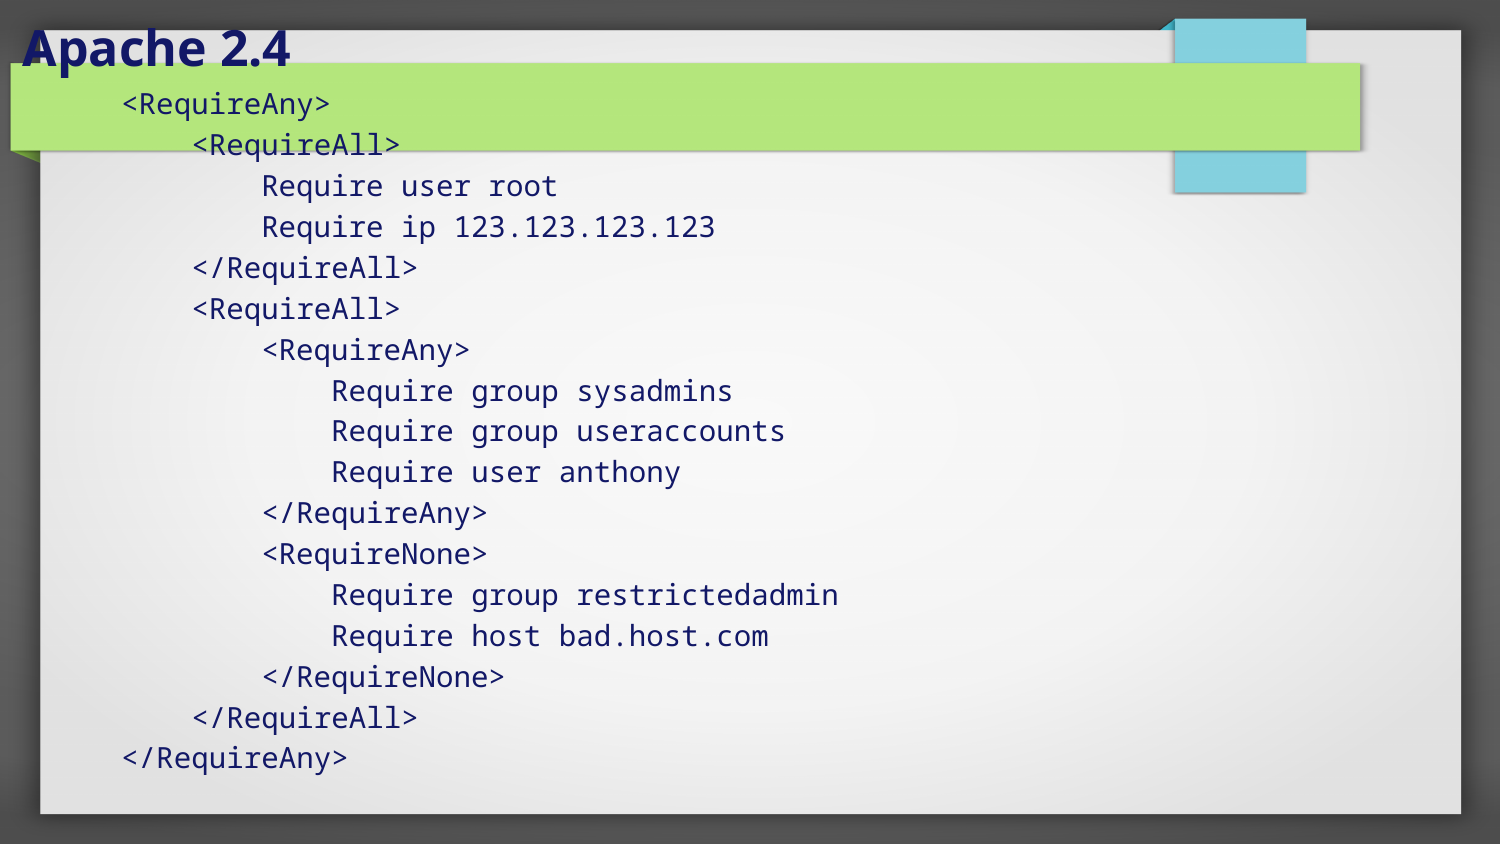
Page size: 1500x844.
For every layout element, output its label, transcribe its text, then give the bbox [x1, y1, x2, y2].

title Apache 2.4 [7, 11, 1146, 92]
list <RequireAny> <RequireAll> Require user root Require ip 123.123.123.123 </RequireAll> <RequireAll> <RequireAny> Require group sysadmins Require group useraccounts Require user anthony </RequireAny> <RequireNone> Require group restrictedadmin Require host bad.host.com </RequireNone> </RequireAll> </RequireAny> [106, 70, 1276, 319]
picture [0, 0, 1500, 844]
